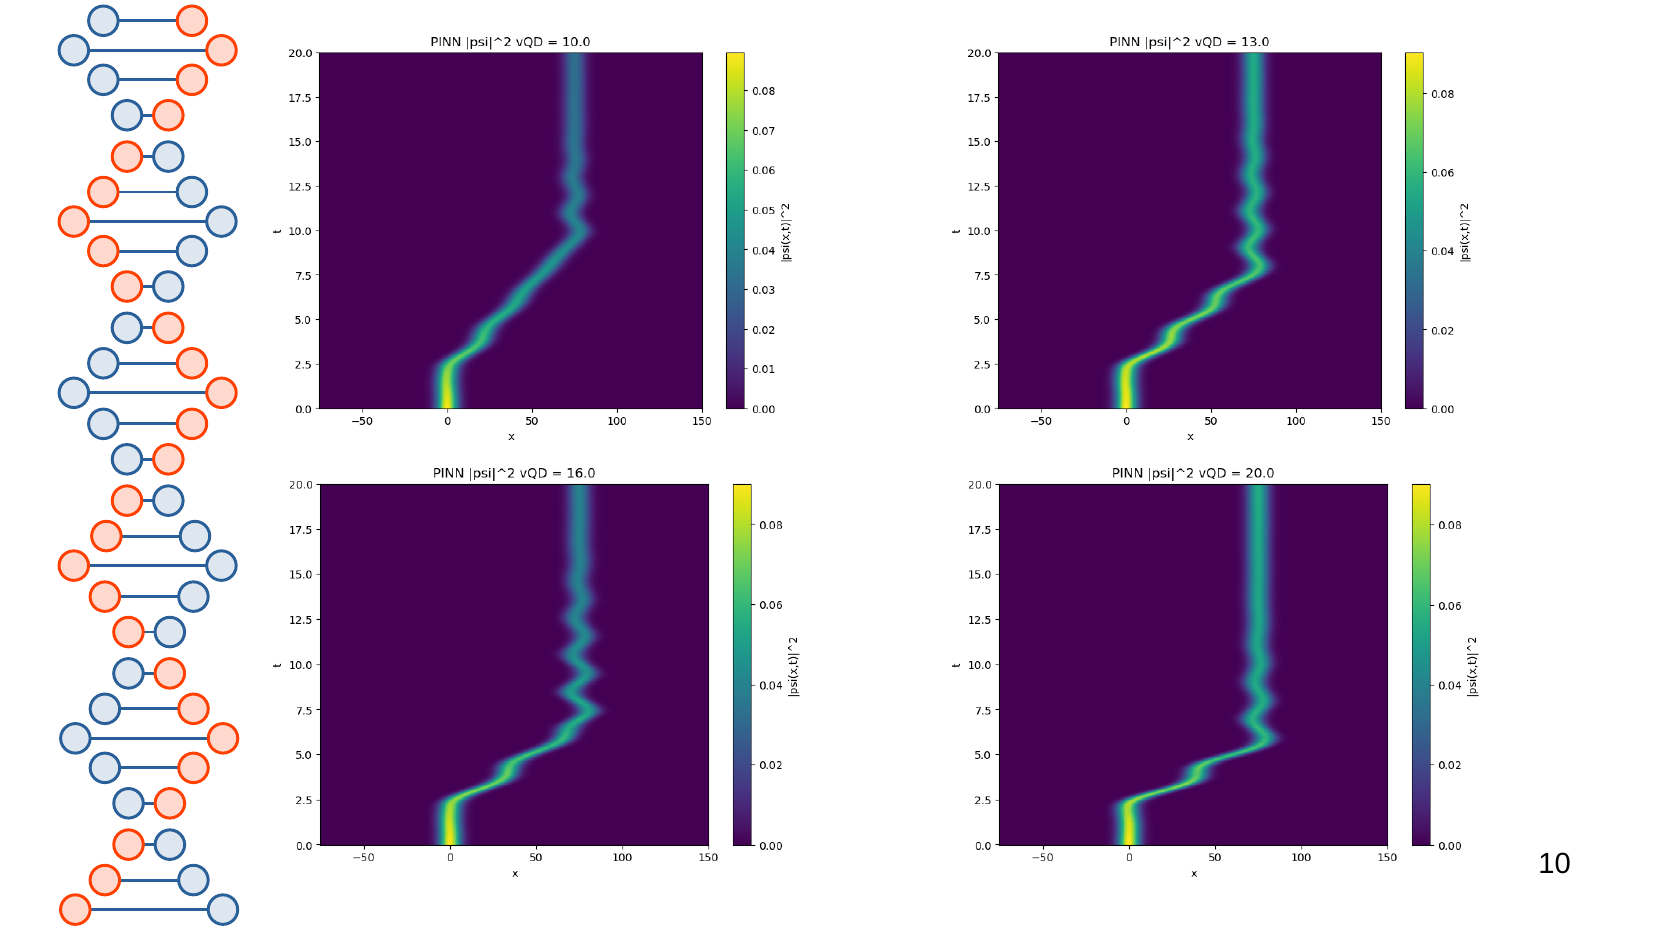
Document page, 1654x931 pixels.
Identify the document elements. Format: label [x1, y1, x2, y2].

picture [265, 29, 798, 449]
picture [265, 460, 806, 886]
picture [944, 29, 1477, 449]
picture [944, 460, 1485, 886]
